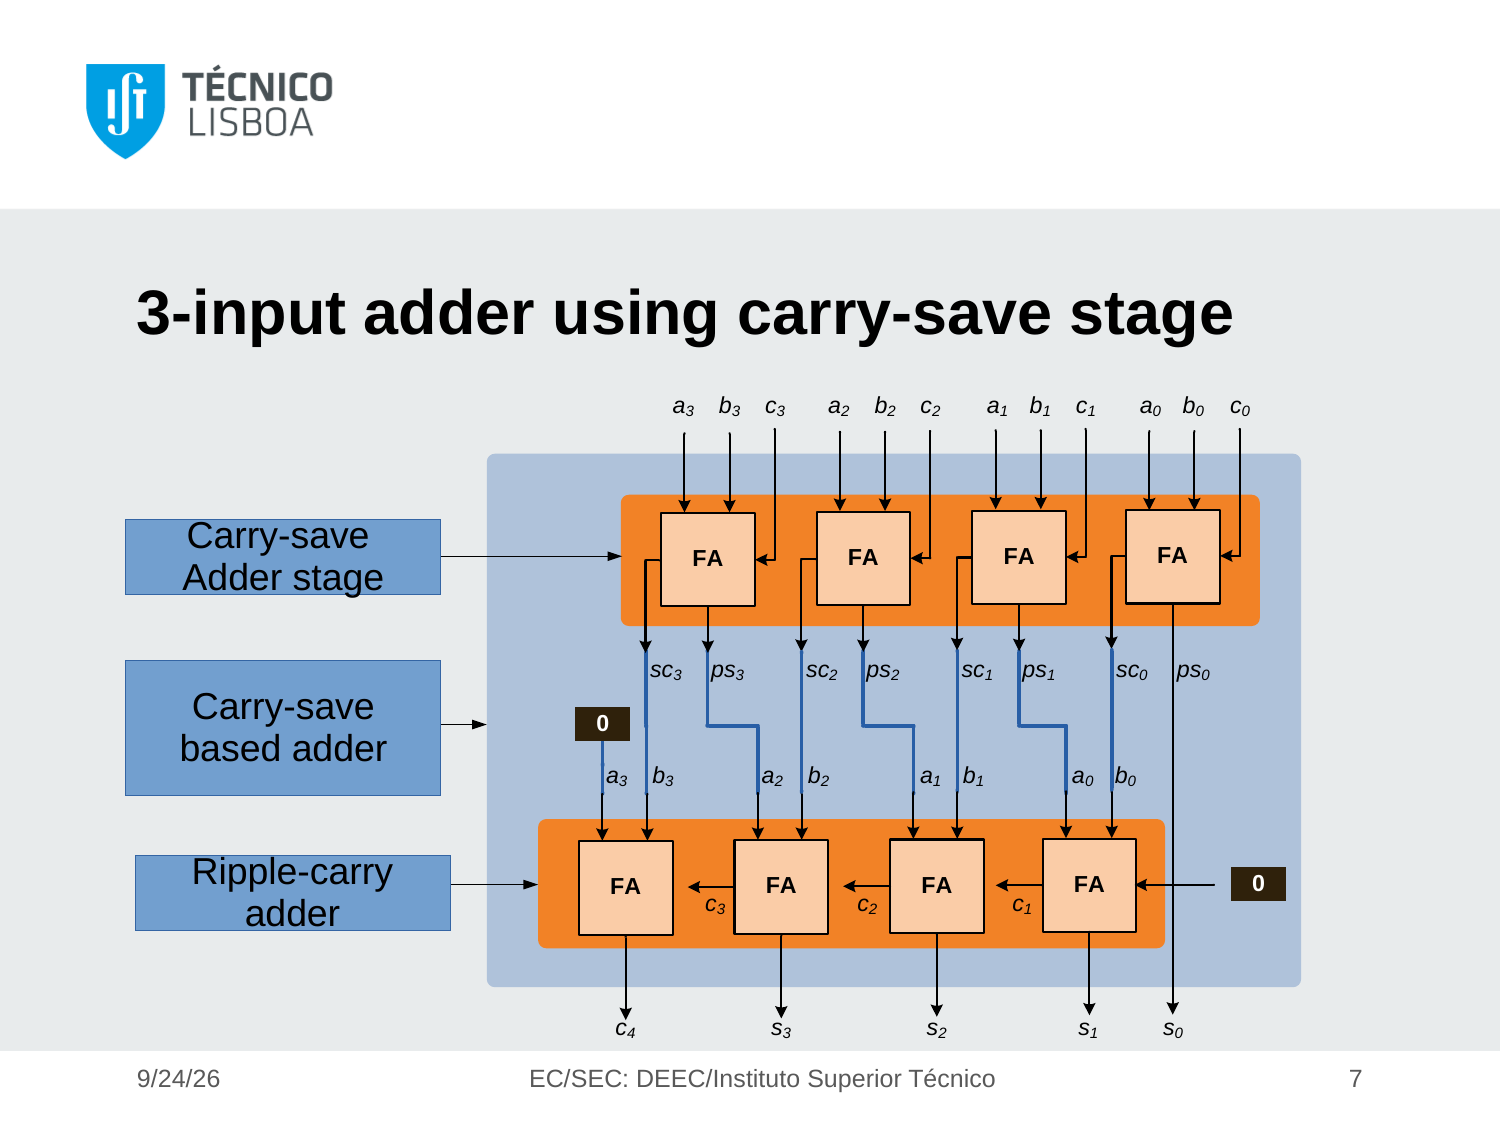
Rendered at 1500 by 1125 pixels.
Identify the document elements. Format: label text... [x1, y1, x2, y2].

slide_number 10/16/18 [121, 1053, 425, 1103]
picture [0, 0, 1500, 1125]
text_box Carry-save based adder [125, 660, 441, 796]
slide_number <number> [1077, 1052, 1378, 1103]
title 3-input adder using carry-save stage [121, 237, 1378, 381]
text_box Ripple-carry adder [135, 855, 451, 931]
footer EC/SEC: DEEC/Instituto Superior Técnico [512, 1053, 1021, 1103]
text_box Carry-save Adder stage [125, 519, 441, 595]
